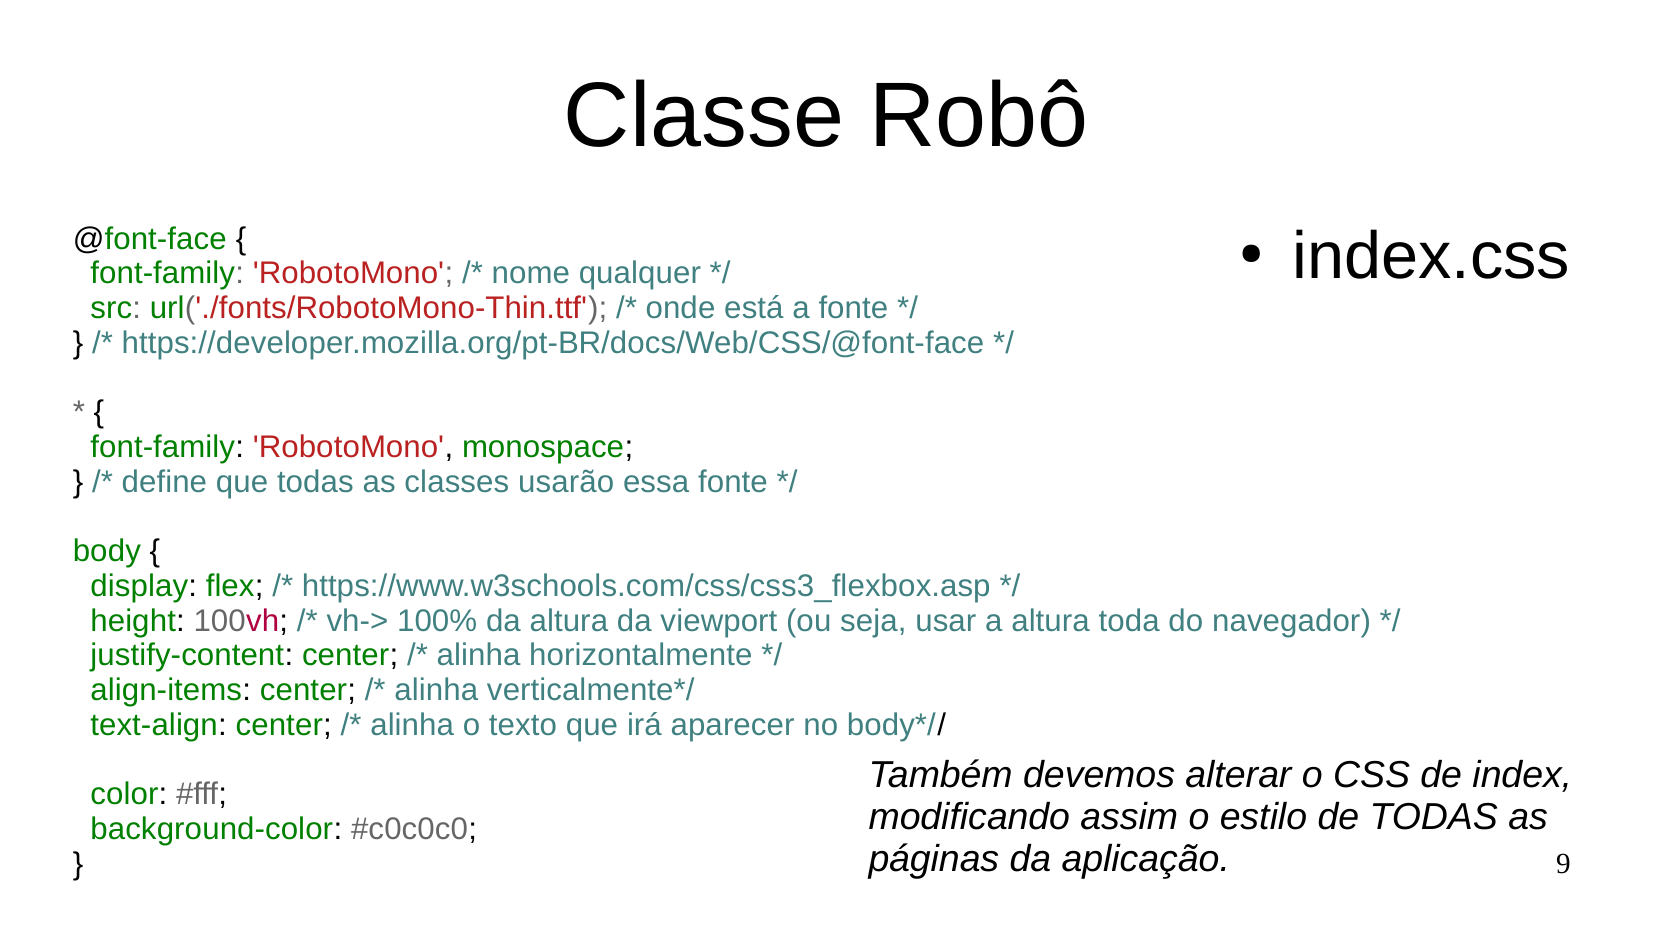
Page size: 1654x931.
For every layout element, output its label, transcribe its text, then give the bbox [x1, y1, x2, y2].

list index.css [1472, 217, 1571, 745]
title Classe Robô [82, 37, 1571, 193]
text_box Também devemos alterar o CSS de index, modificando assim o estilo de TODAS as páginas da aplicação. [853, 745, 1588, 887]
text_box @font-face { font-family: 'RobotoMono'; /* nome qualquer */ src: url('./fonts/RobotoMono-Thin.ttf'); /* onde está a fonte */ } /* https://developer.mozilla.org/pt-BR/docs/Web/CSS/@font-face */ * { font-family: 'RobotoMono', monospace; } /* define que todas as classes usarão essa fonte */ body { display: flex; /* https://www.w3schools.com/css/css3_flexbox.asp */ height: 100vh; /* vh-> 100% da altura da viewport (ou seja, usar a altura toda do navegador) */ justify-content: center; /* alinha horizontalmente */ align-items: center; /* alinha verticalmente*/ text-align: center; /* alinha o texto que irá aparecer no body*// color: #fff; background-color: #c0c0c0; } [58, 213, 1472, 923]
